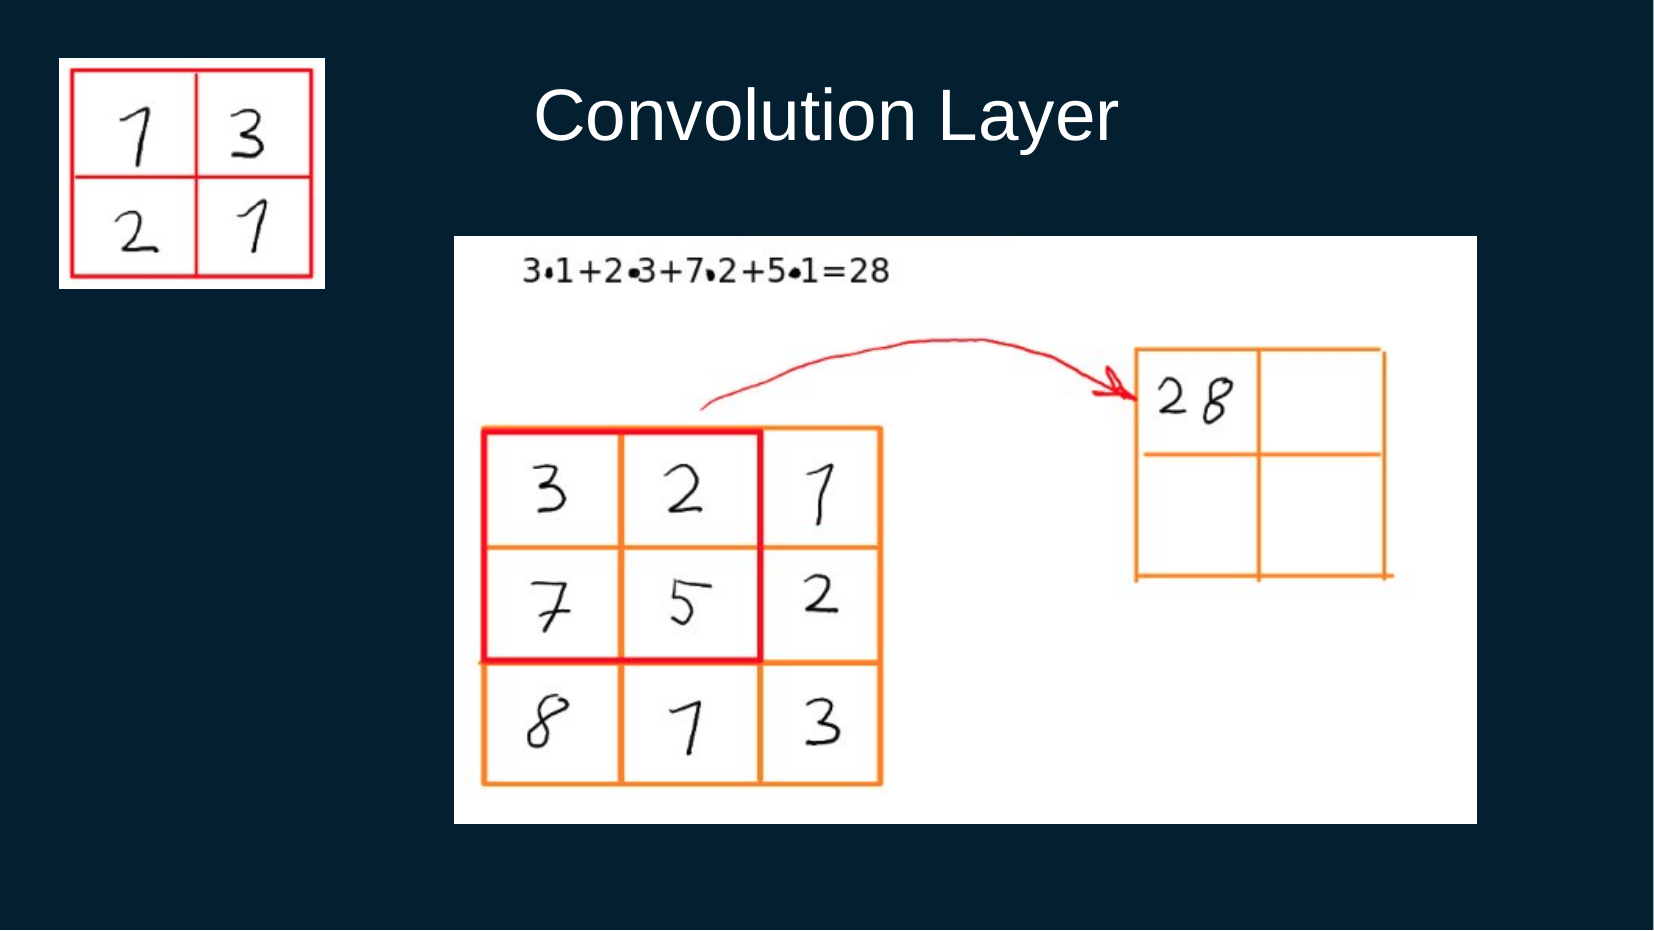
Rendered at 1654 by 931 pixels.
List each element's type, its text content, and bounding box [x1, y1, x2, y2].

picture [59, 58, 325, 289]
picture [454, 236, 1477, 824]
title Convolution Layer [82, 37, 1571, 193]
